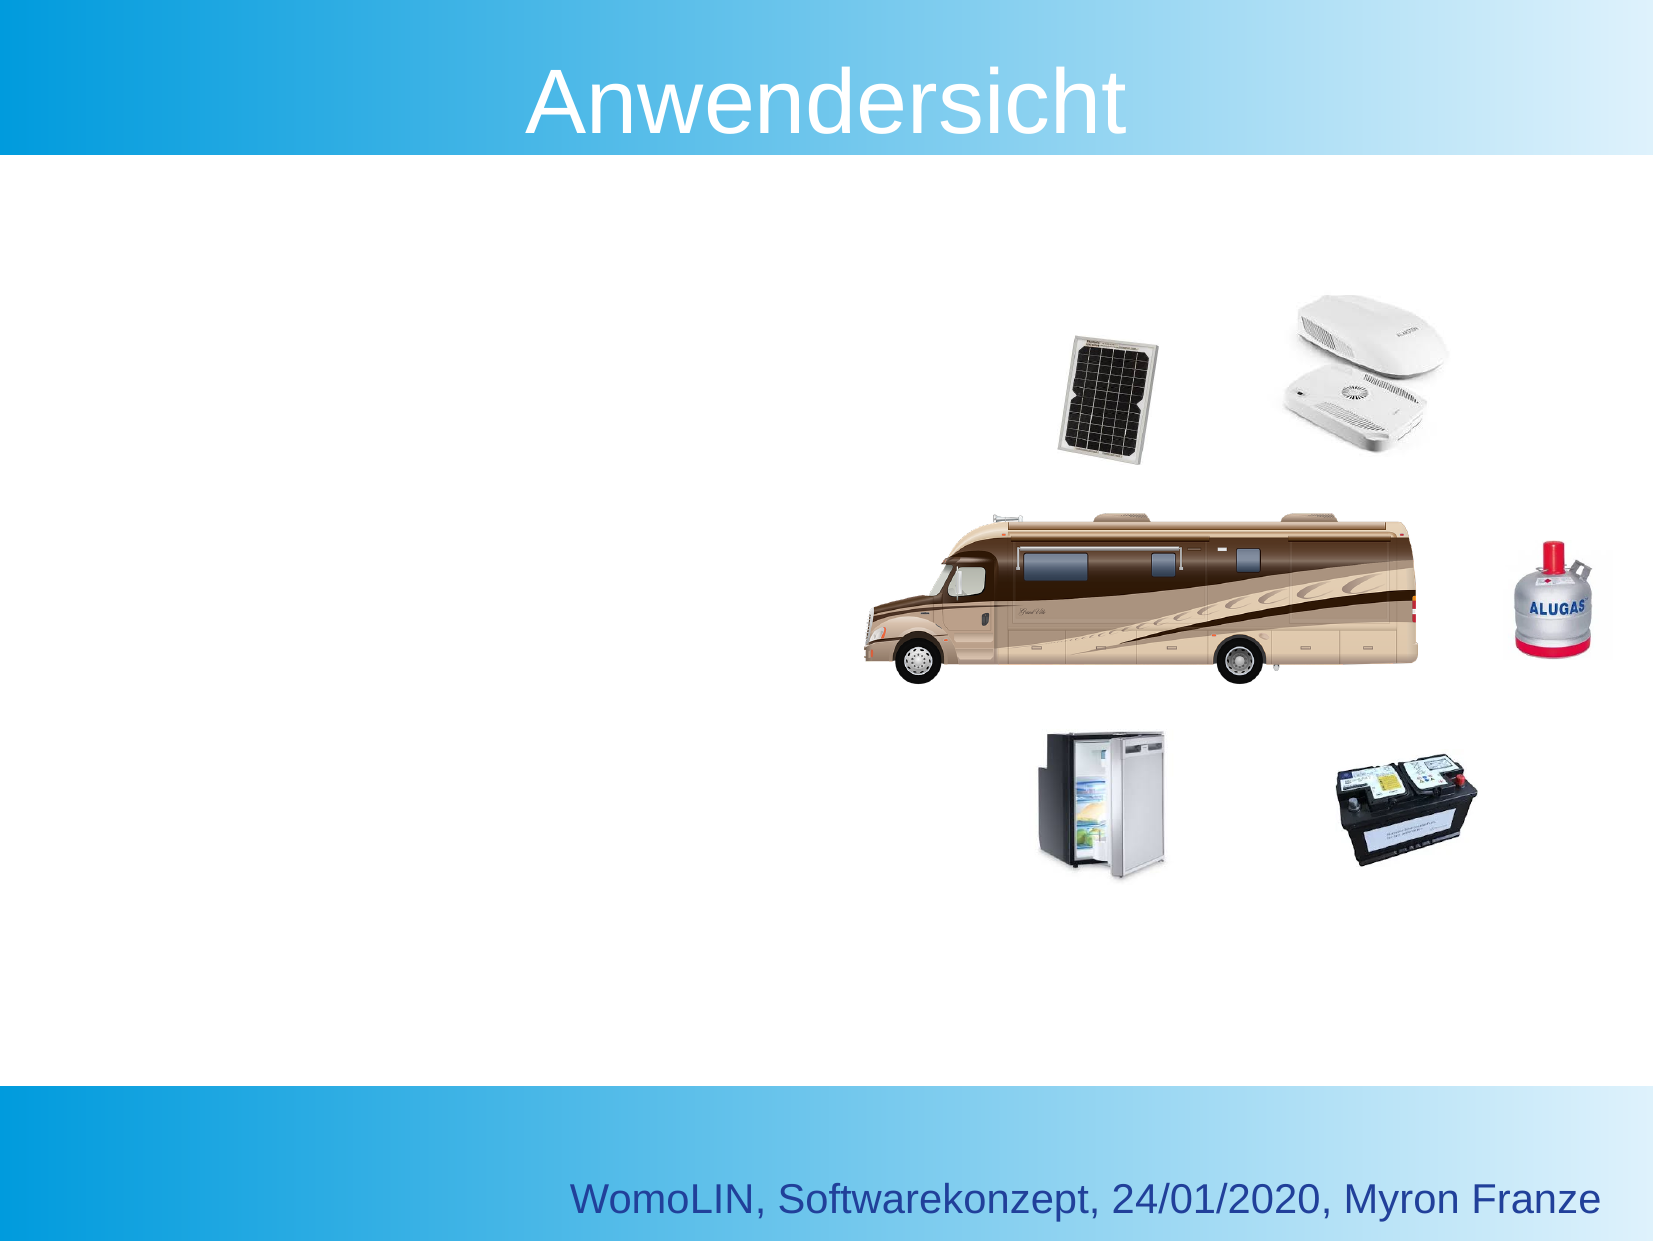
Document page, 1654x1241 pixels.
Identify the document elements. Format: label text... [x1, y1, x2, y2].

title Anwendersicht [82, 49, 1571, 155]
text_box WomoLIN, Softwarekonzept, 24/01/2020, Myron Franze [555, 1168, 1645, 1241]
picture [864, 273, 1466, 886]
picture [1335, 749, 1478, 874]
picture [1493, 540, 1613, 661]
